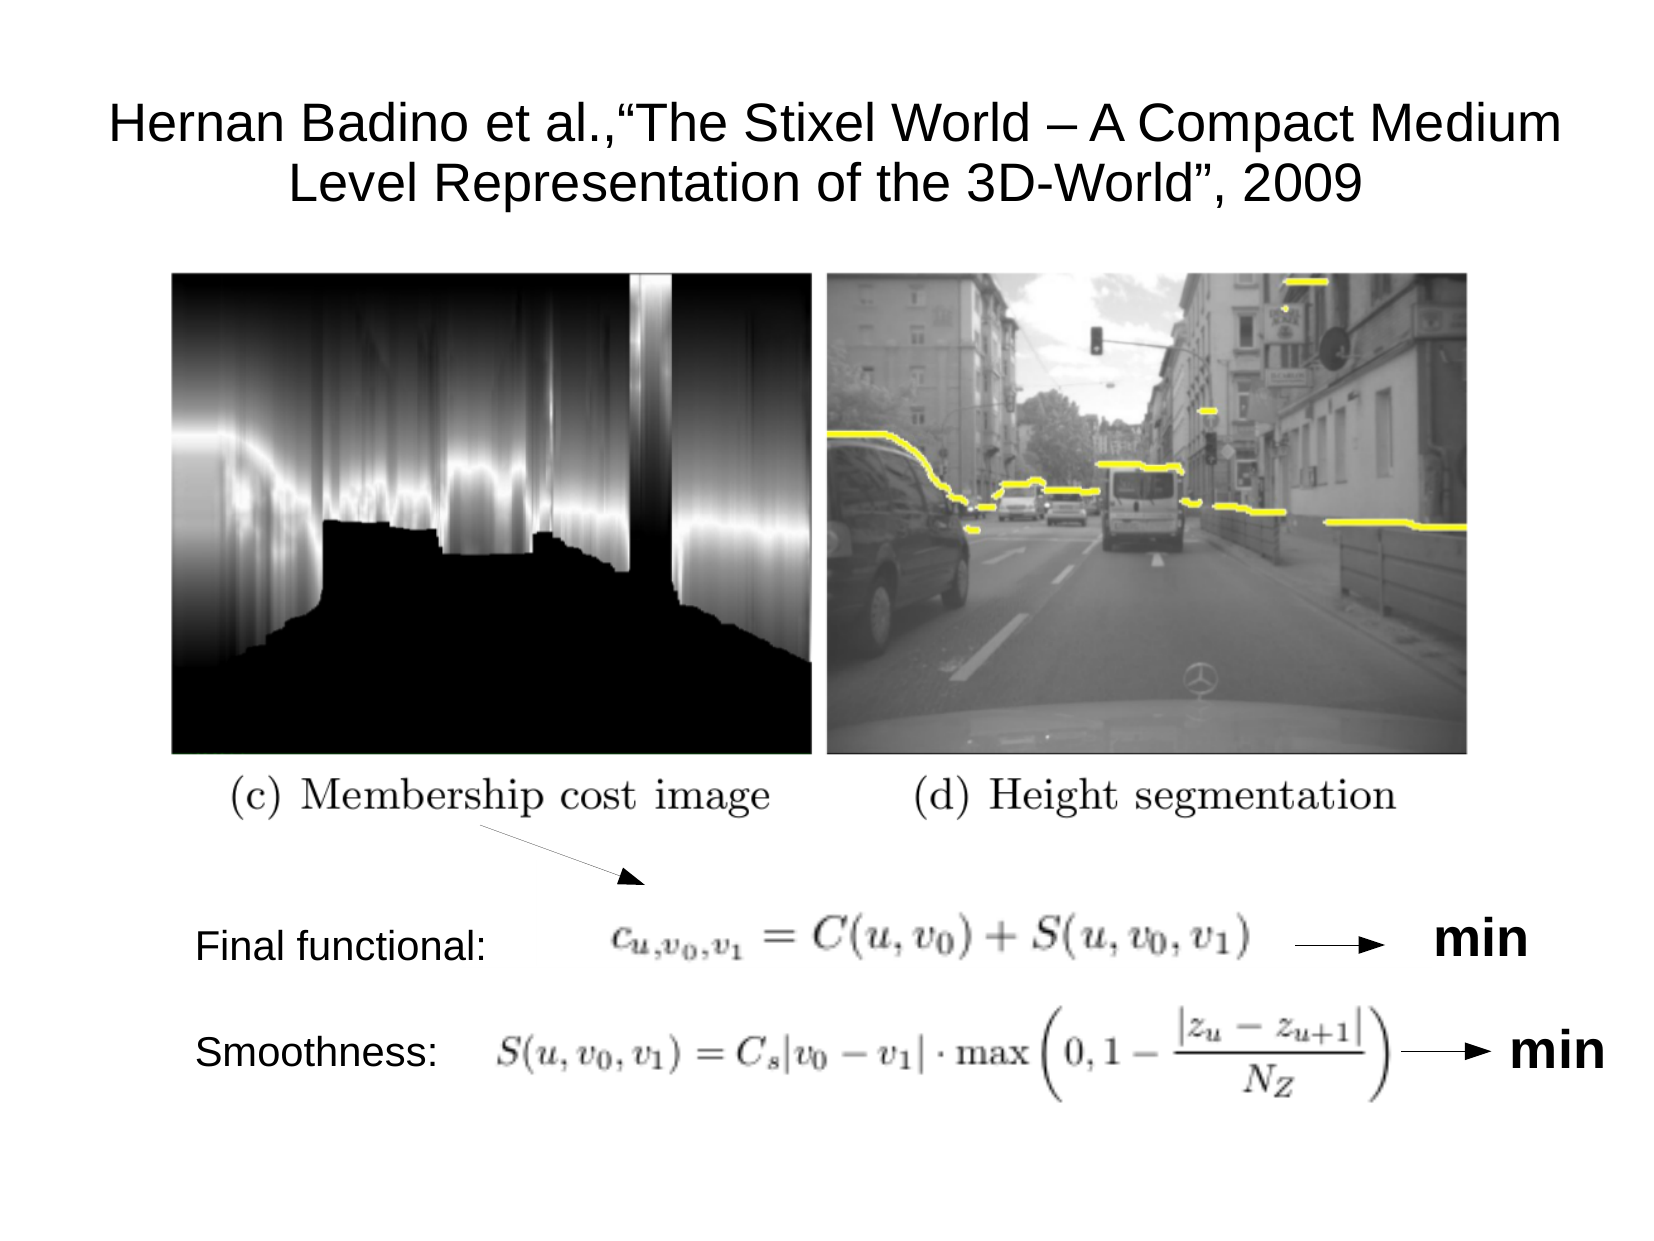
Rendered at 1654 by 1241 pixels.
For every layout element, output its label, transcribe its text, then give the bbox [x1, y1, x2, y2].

text_box min [1418, 900, 1654, 976]
picture [150, 254, 1488, 834]
picture [458, 860, 1432, 1141]
text_box Final functional: [180, 915, 554, 977]
text_box Smoothness: [180, 1021, 458, 1083]
title Hernan Badino et al.,“The Stixel World – A Compact Medium Level Representation of the 3D-World”, 2009 [82, 49, 1571, 257]
text_box min [1495, 1012, 1654, 1088]
